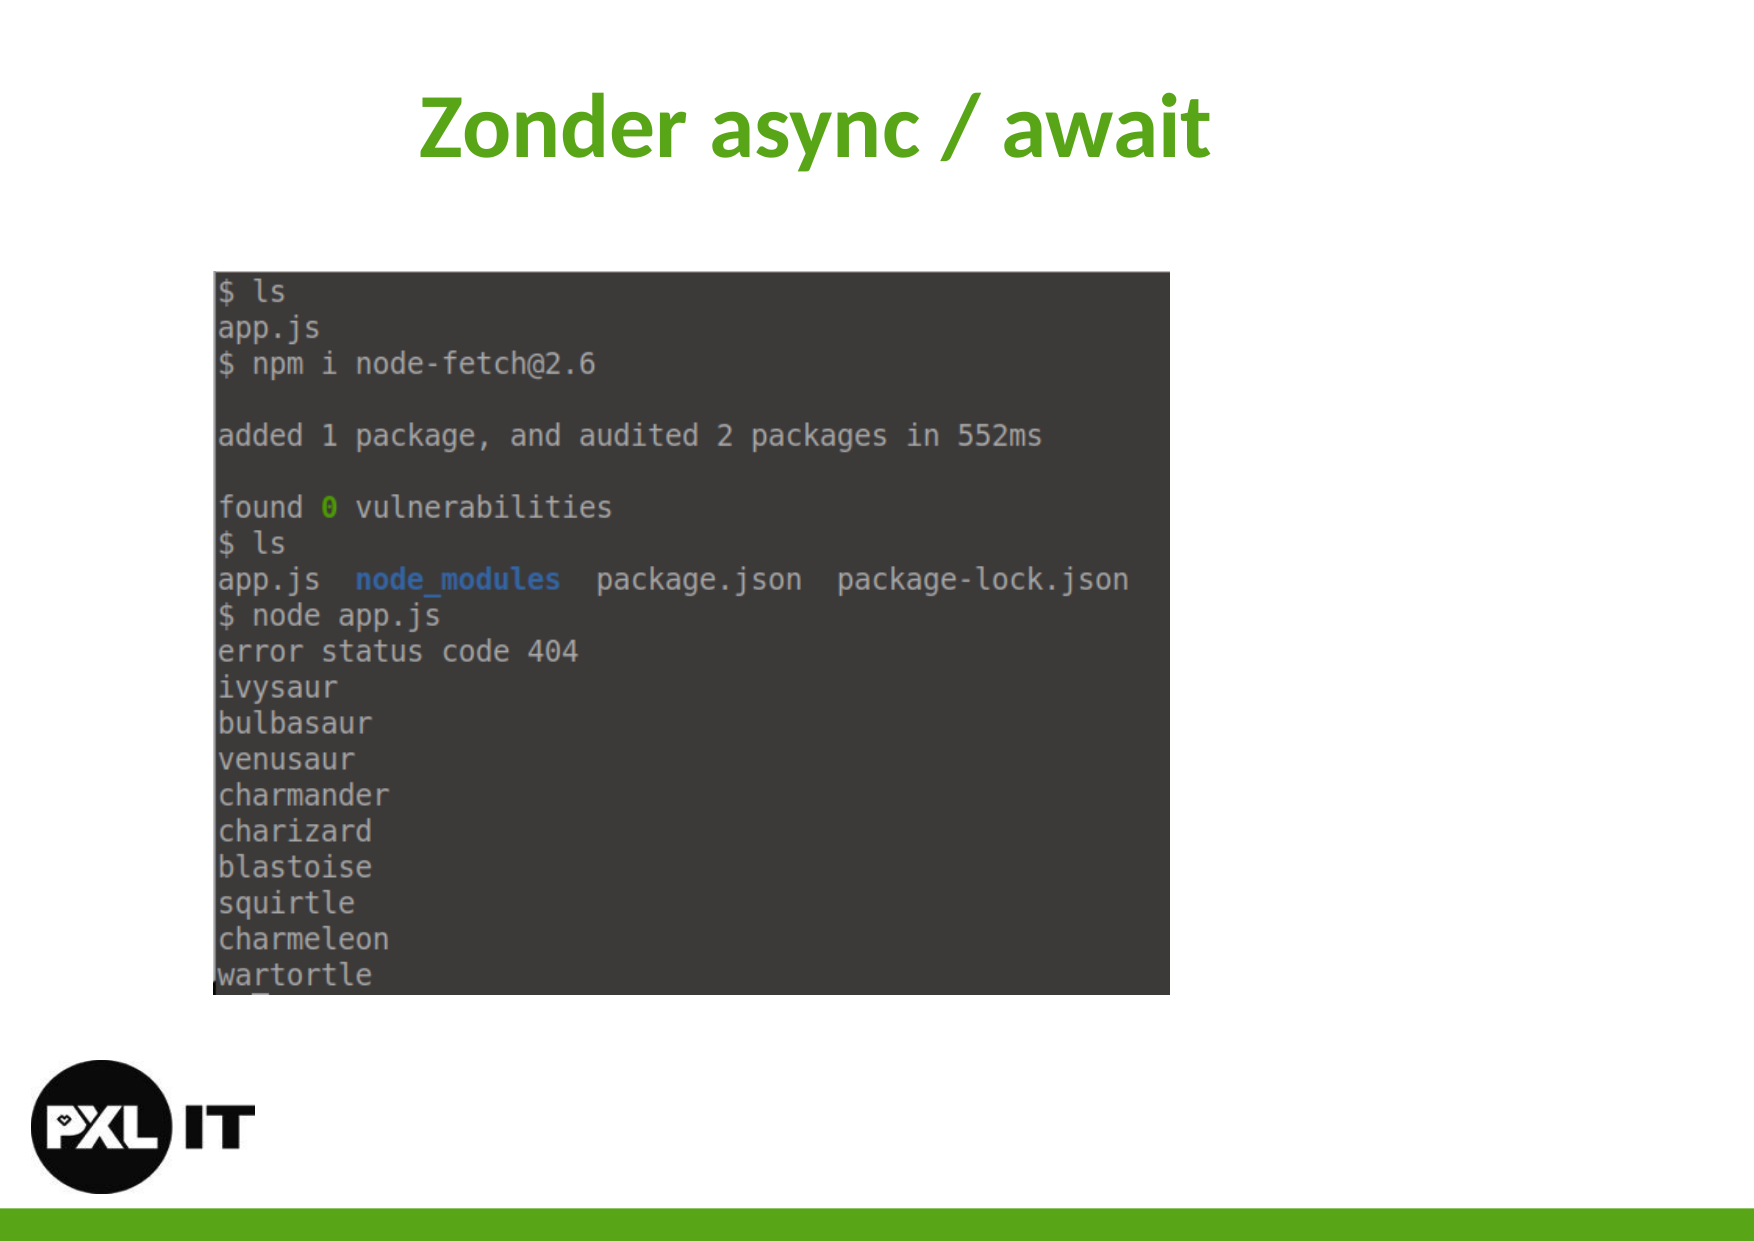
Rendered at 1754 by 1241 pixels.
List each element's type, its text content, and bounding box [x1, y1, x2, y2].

text_box Zonder async / await [0, 51, 1685, 190]
picture [31, 1060, 255, 1194]
picture [213, 271, 1170, 996]
